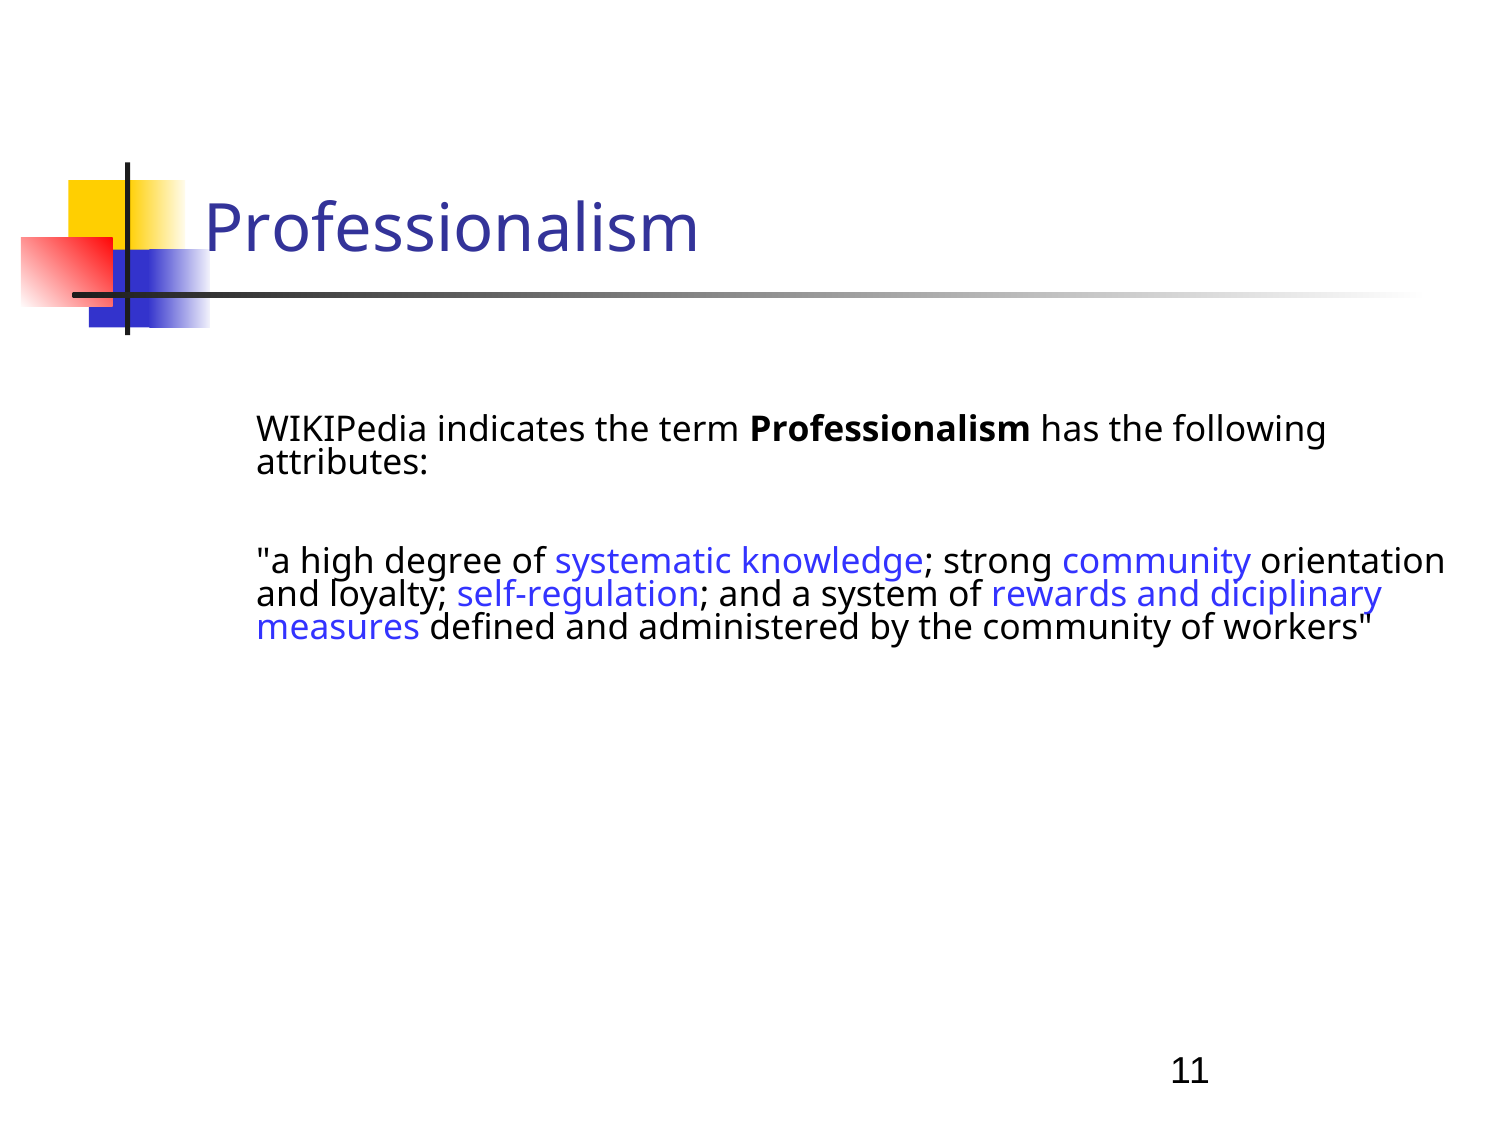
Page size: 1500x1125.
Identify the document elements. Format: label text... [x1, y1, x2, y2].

list WIKIPedia indicates the term Professionalism has the following attributes: "a high degree of systematic knowledge; strong community orientation and loyalty; self-regulation; and a system of rewards and diciplinary measures defined and administered by the community of workers" [193, 331, 1469, 1007]
title Professionalism [188, 35, 1468, 276]
